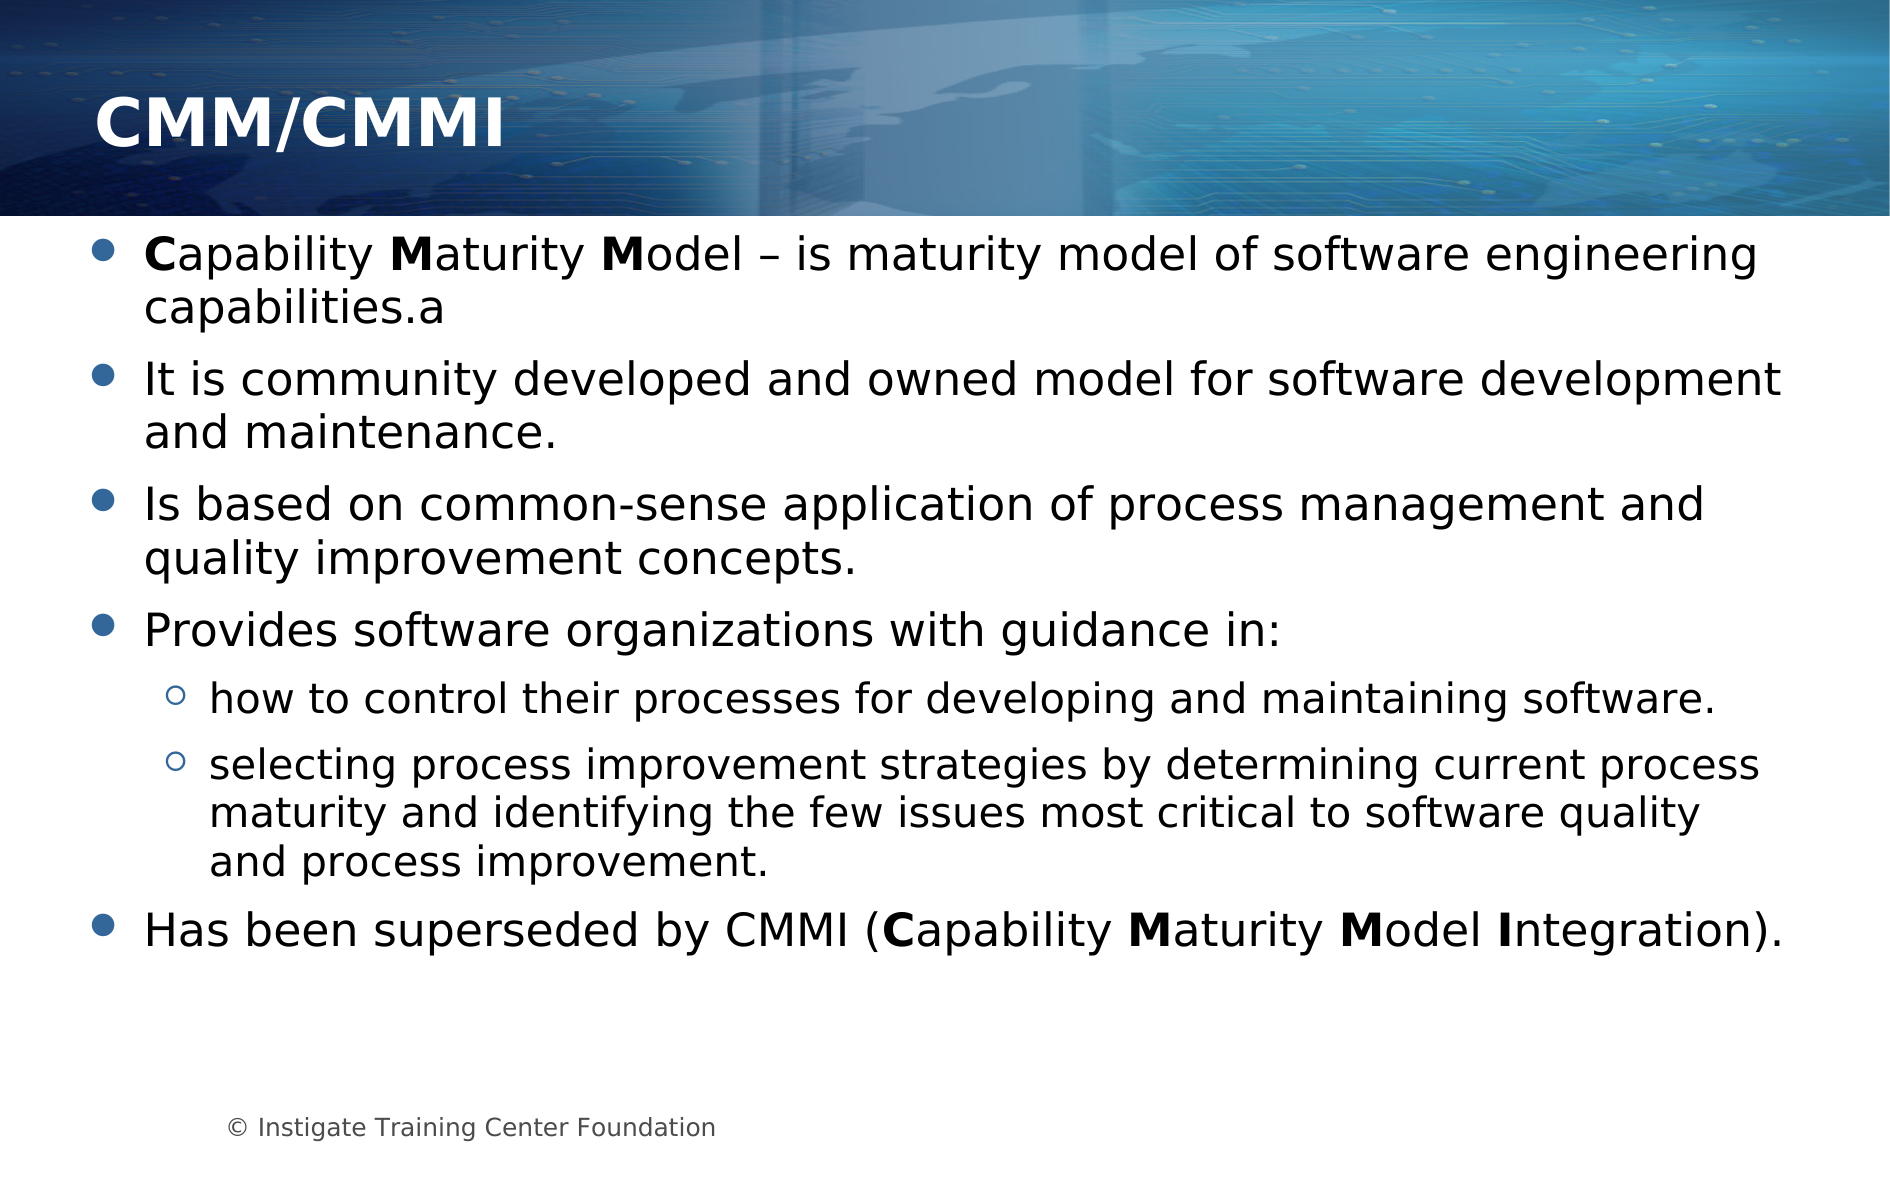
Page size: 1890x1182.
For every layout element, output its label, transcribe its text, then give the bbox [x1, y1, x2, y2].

title CMM/CMMI [94, 47, 1793, 217]
picture [0, 0, 1890, 216]
list Capability Maturity Model – is maturity model of software engineering capabilities.a It is community developed and owned model for software development and maintenance. Is based on common-sense application of process management and quality improvement concepts. Provides software organizations with guidance in: how to control their processes for developing and maintaining software. selecting process improvement strategies by determining current process maturity and identifying the few issues most critical to software quality and process improvement. Has been superseded by CMMI (Capability Maturity Model Integration). [88, 228, 1788, 961]
